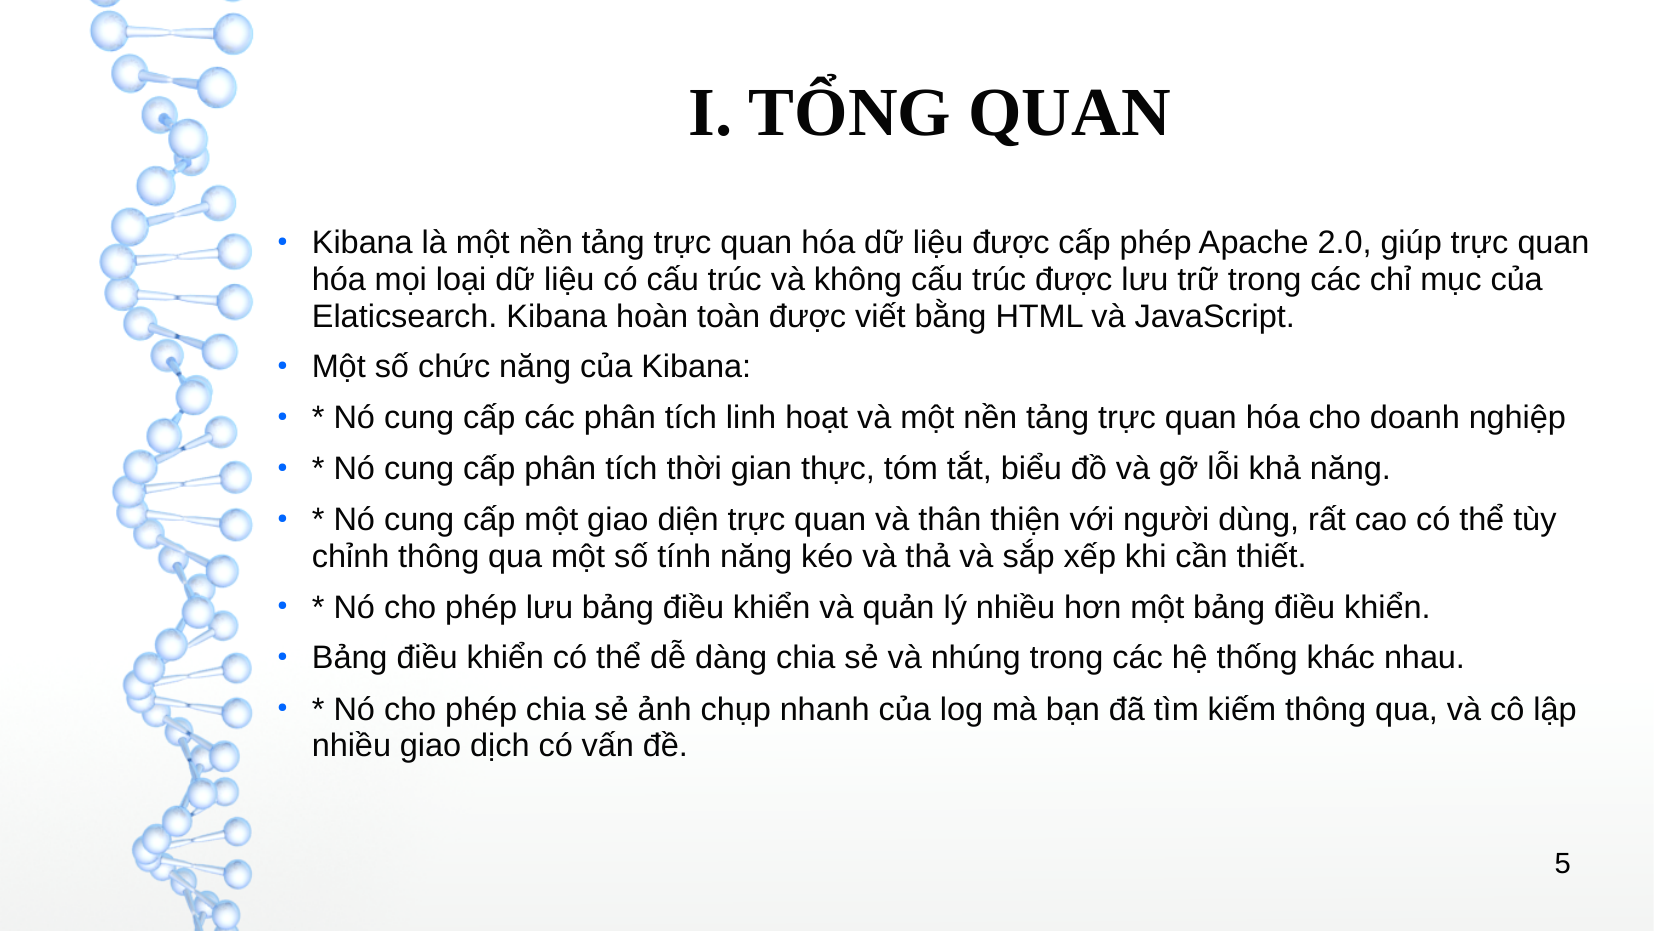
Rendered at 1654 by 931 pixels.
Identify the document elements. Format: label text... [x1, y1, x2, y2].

list Kibana là một nền tảng trực quan hóa dữ liệu được cấp phép Apache 2.0, giúp trực quan hóa mọi loại dữ liệu có cấu trúc và không cấu trúc được lưu trữ trong các chỉ mục của Elaticsearch. Kibana hoàn toàn được viết bằng HTML và JavaScript. Một số chức năng của Kibana: * Nó cung cấp các phân tích linh hoạt và một nền tảng trực quan hóa cho doanh nghiệp * Nó cung cấp phân tích thời gian thực, tóm tắt, biểu đồ và gỡ lỗi khả năng. * Nó cung cấp một giao diện trực quan và thân thiện với người dùng, rất cao có thể tùy chỉnh thông qua một số tính năng kéo và thả và sắp xếp khi cần thiết. * Nó cho phép lưu bảng điều khiển và quản lý nhiều hơn một bảng điều khiển. Bảng điều khiển có thể dễ dàng chia sẻ và nhúng trong các hệ thống khác nhau. * Nó cho phép chia sẻ ảnh chụp nhanh của log mà bạn đã tìm kiếm thông qua, và cô lập nhiều giao dịch có vấn đề. [265, 224, 1595, 764]
title I. TỔNG QUAN [265, 35, 1595, 189]
picture [0, 0, 1654, 931]
